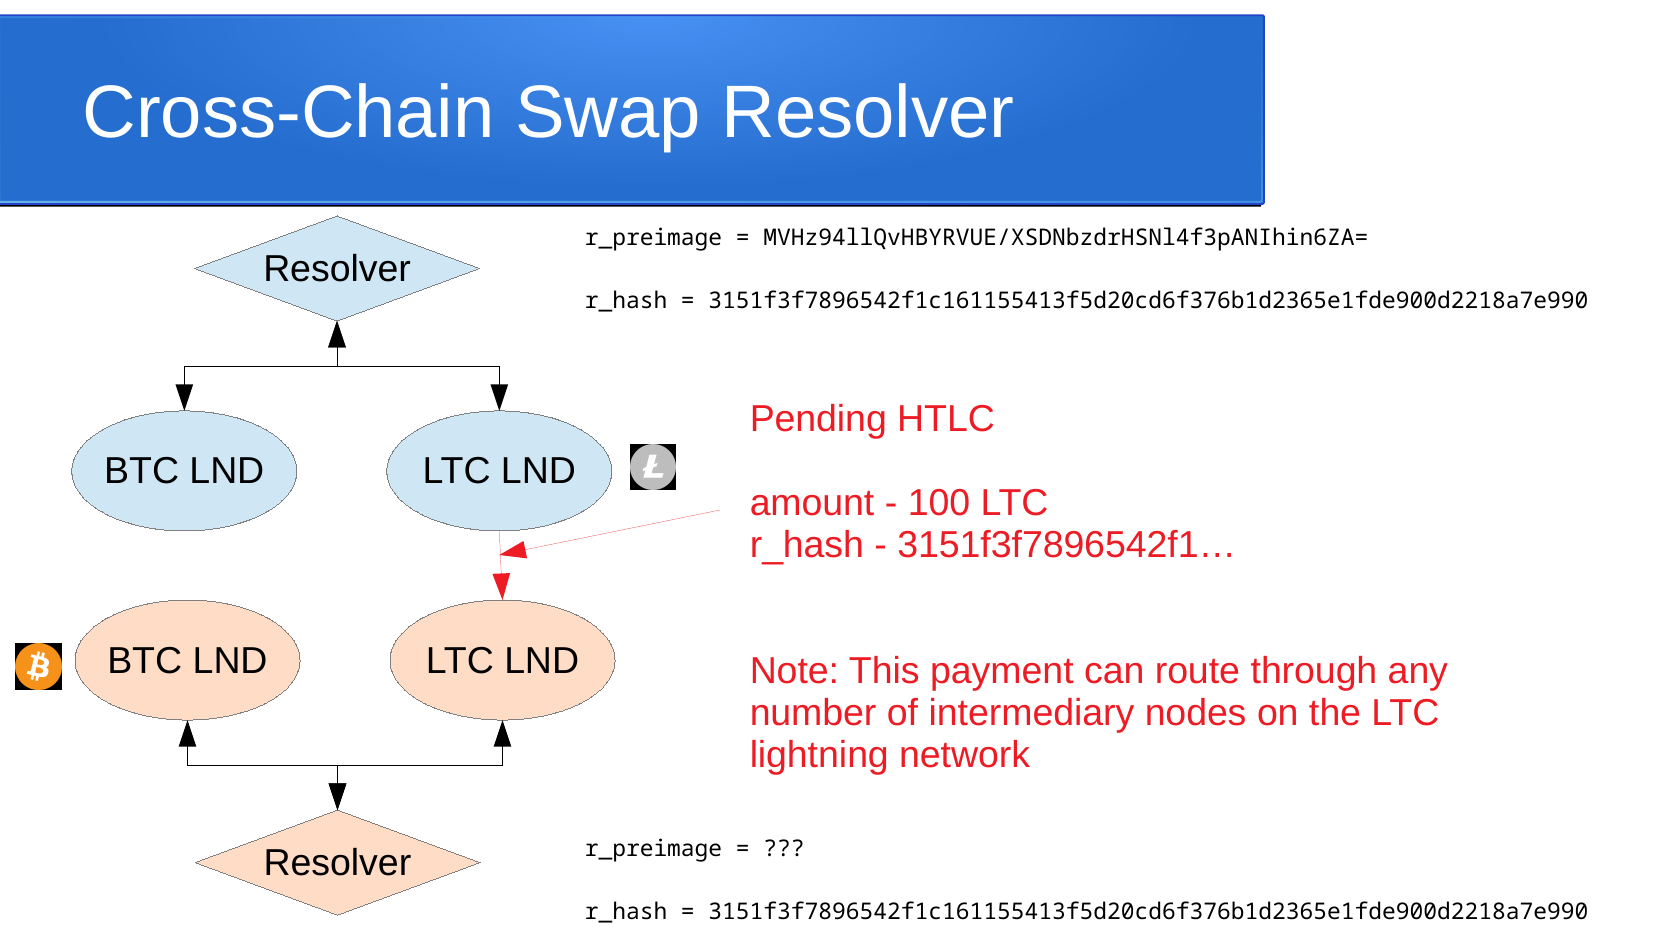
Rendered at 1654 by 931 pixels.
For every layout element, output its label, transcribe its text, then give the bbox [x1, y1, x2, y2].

text_box LTC LND [390, 600, 616, 721]
text_box Pending HTLC amount - 100 LTC r_hash - 3151f3f7896542f1… Note: This payment can route through any number of intermediary nodes on the LTC lightning network [735, 390, 1486, 825]
picture [630, 444, 676, 490]
text_box r_preimage = MVHz94llQvHBYRVUE/XSDNbzdrHSNl4f3pANIhin6ZA= r_hash = 3151f3f7896542f1c161155413f5d20cd6f376b1d2365e1fde900d2218a7e990 [570, 214, 1606, 301]
text_box LTC LND [386, 410, 612, 531]
picture [15, 643, 62, 691]
text_box Resolver [194, 215, 480, 321]
text_box BTC LND [71, 410, 297, 531]
text_box BTC LND [75, 600, 301, 721]
text_box Resolver [195, 810, 481, 916]
title Cross-Chain Swap Resolver [82, 35, 1235, 189]
text_box r_preimage = ??? r_hash = 3151f3f7896542f1c161155413f5d20cd6f376b1d2365e1fde900d2218a7e990 [570, 825, 1606, 911]
